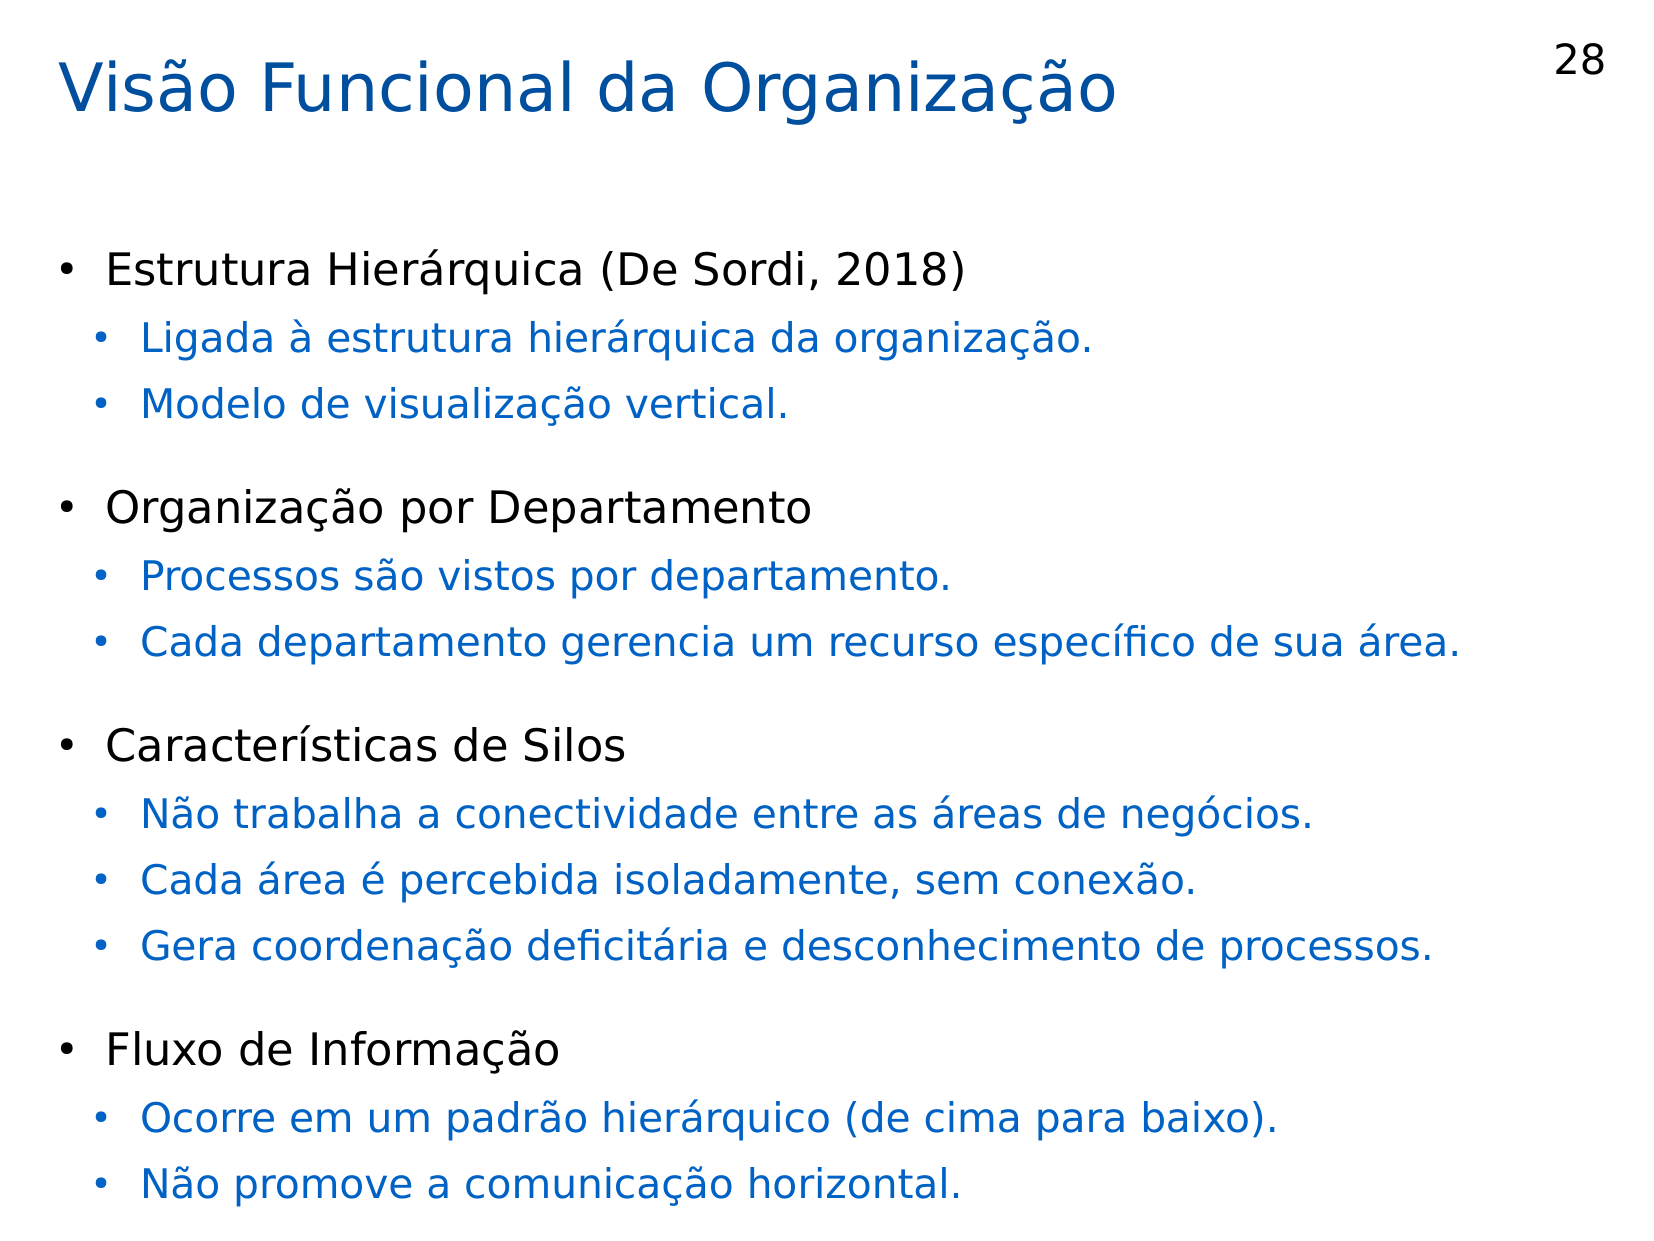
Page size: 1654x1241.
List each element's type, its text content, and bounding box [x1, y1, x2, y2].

title Visão Funcional da Organização [59, 29, 1506, 148]
list Estrutura Hierárquica (De Sordi, 2018) Ligada à estrutura hierárquica da organização. Modelo de visualização vertical. Organização por Departamento Processos são vistos por departamento. Cada departamento gerencia um recurso específico de sua área. Características de Silos Não trabalha a conectividade entre as áreas de negócios. Cada área é percebida isoladamente, sem conexão. Gera coordenação deficitária e desconhecimento de processos. Fluxo de Informação Ocorre em um padrão hierárquico (de cima para baixo). Não promove a comunicação horizontal. [59, 236, 1595, 1211]
